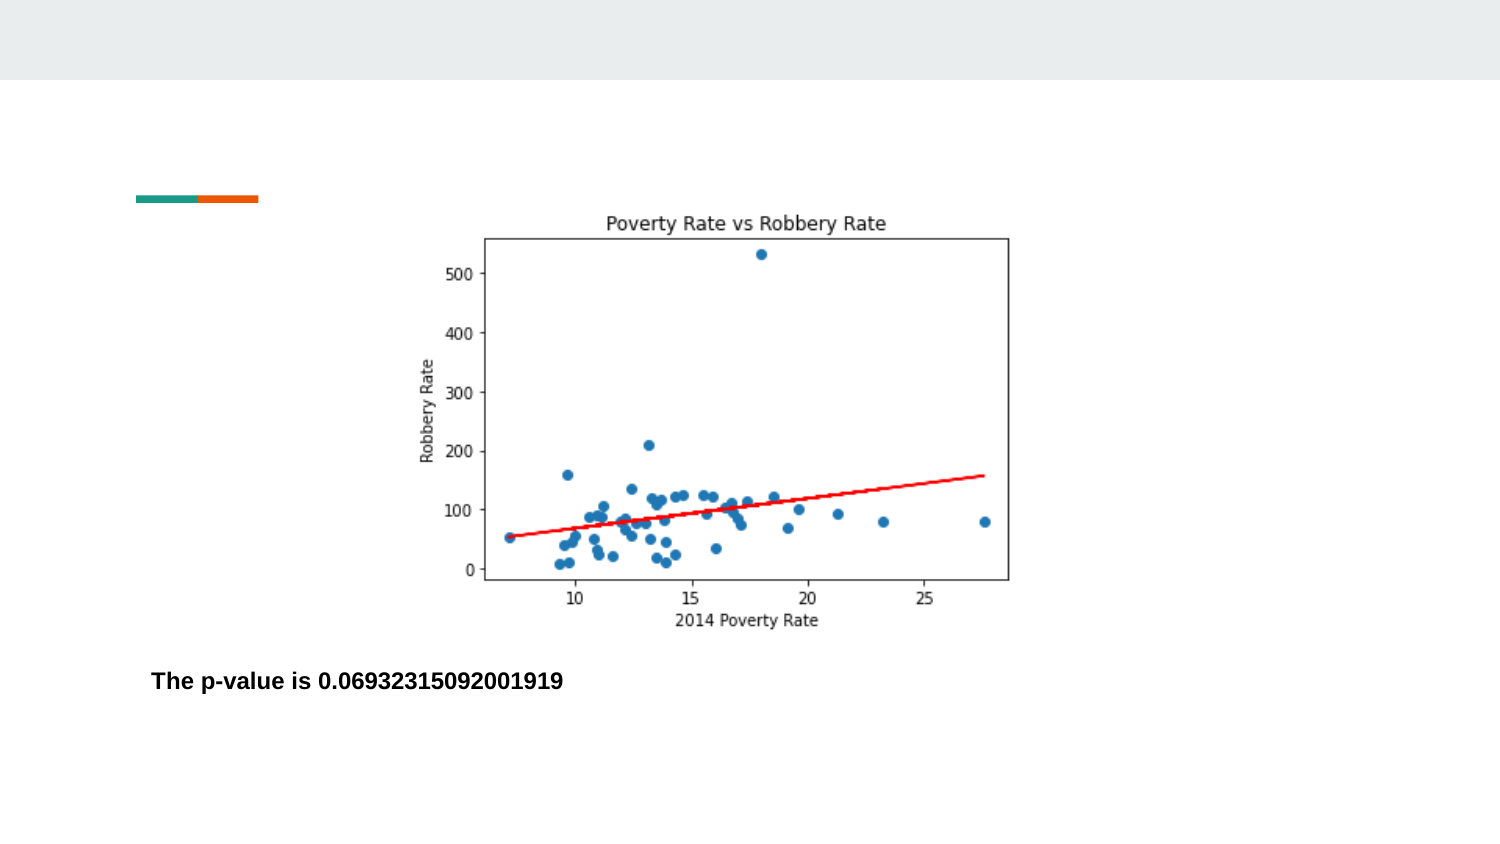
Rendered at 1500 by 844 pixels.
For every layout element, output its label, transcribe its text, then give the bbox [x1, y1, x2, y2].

list The p-value is 0.06932315092001919 [136, 646, 1409, 790]
picture [411, 204, 1019, 639]
